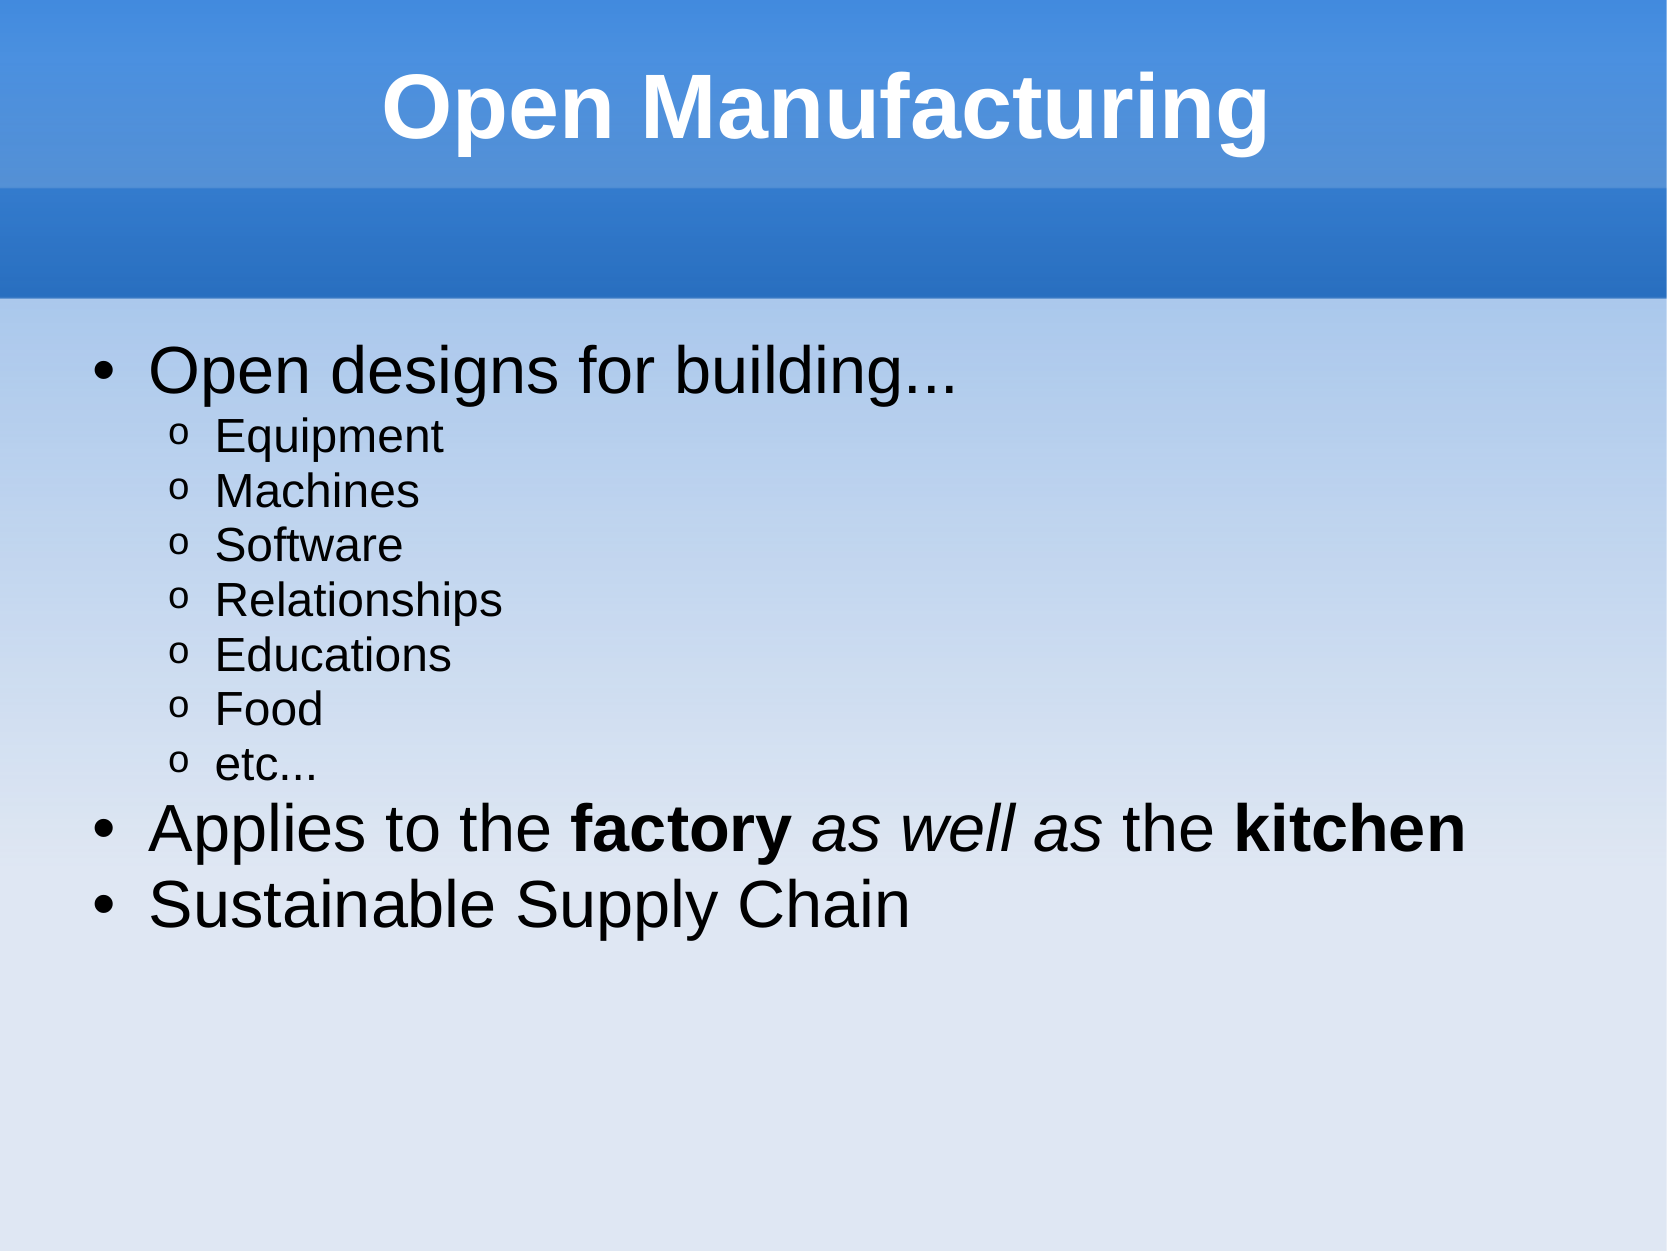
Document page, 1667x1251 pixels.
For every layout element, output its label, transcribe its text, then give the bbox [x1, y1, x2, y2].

subtitle Open designs for building... Equipment Machines Software Relationships Educations Food etc... Applies to the factory as well as the kitchen Sustainable Supply Chain [73, 333, 1593, 1240]
title Open Manufacturing [67, 6, 1587, 209]
picture [0, 0, 1667, 1251]
